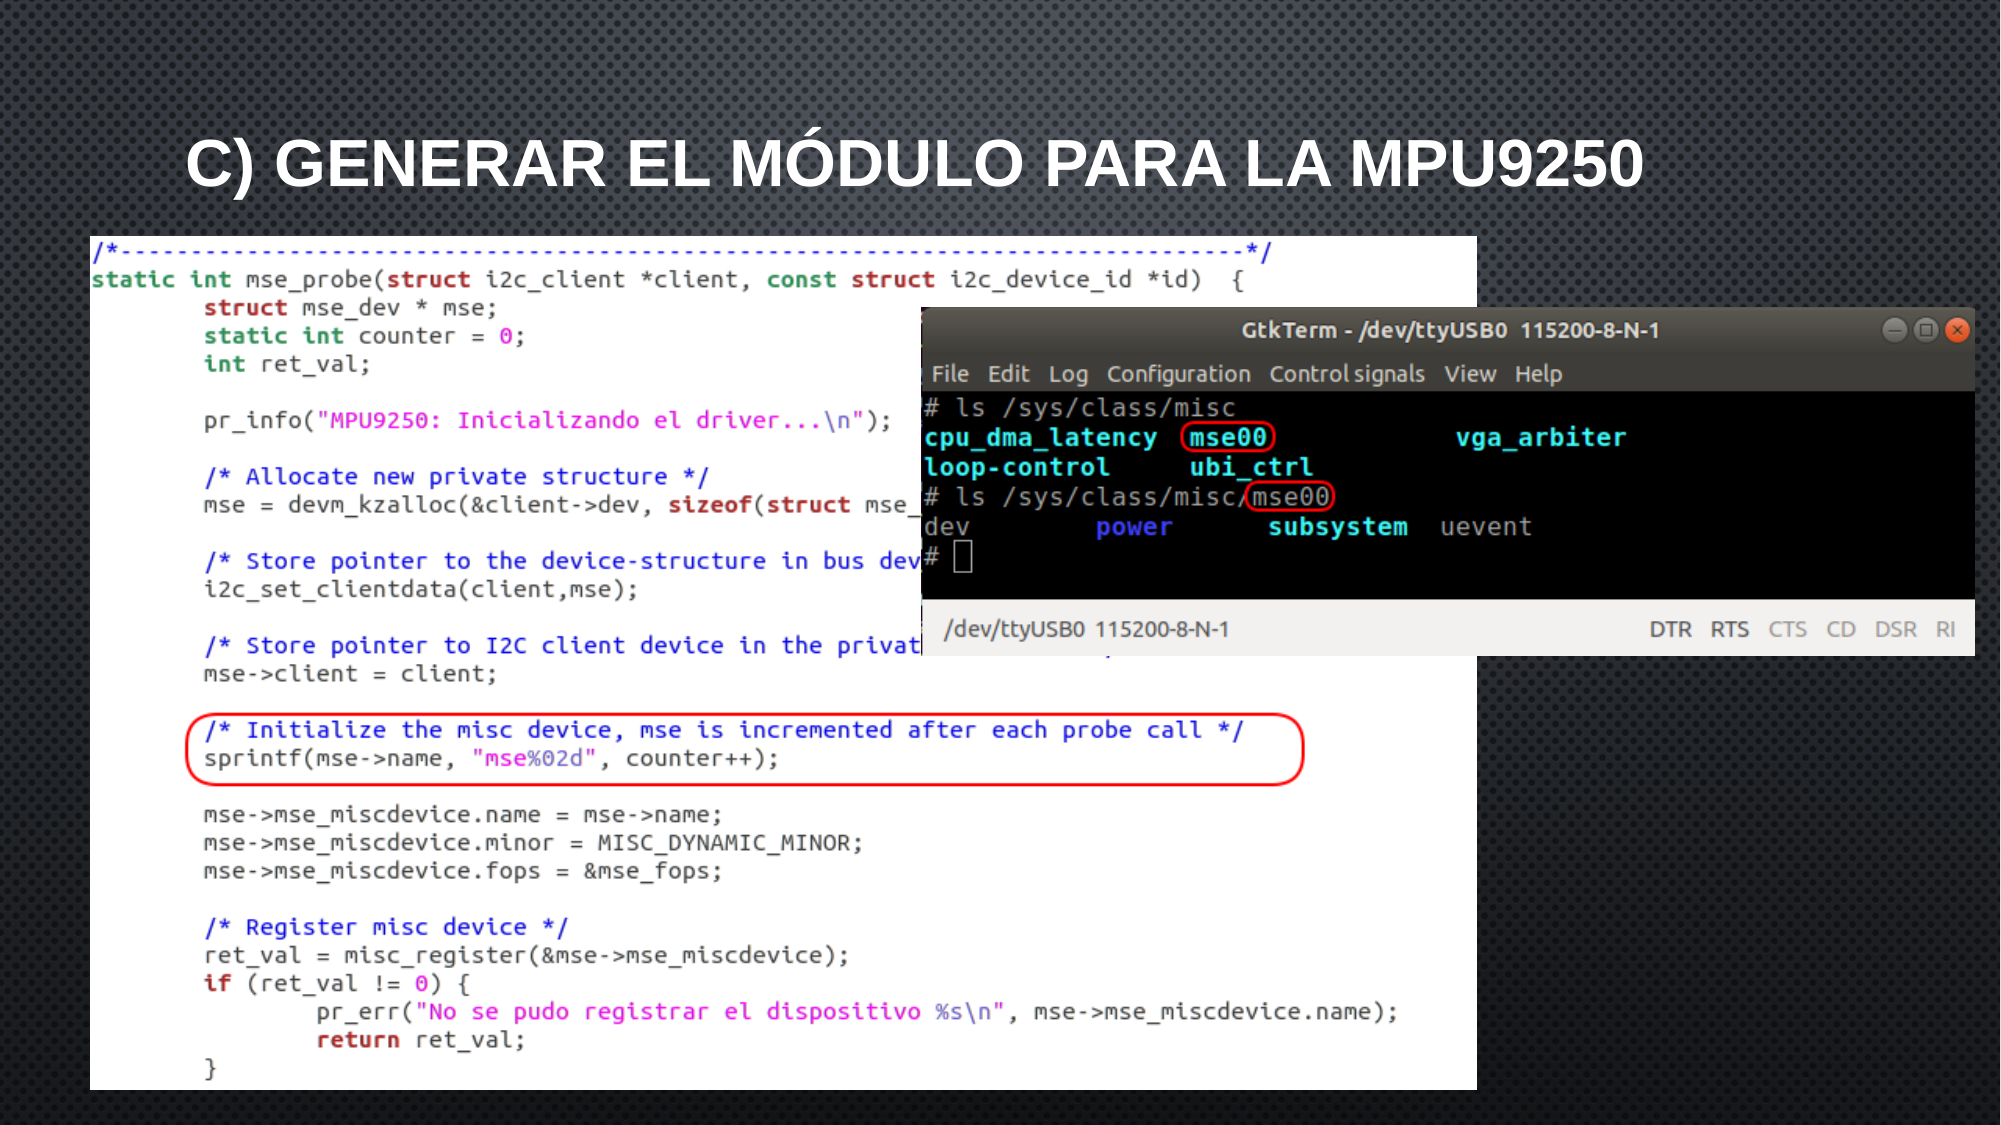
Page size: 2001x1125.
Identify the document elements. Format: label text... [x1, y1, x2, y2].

title C) Generar el módulo para la MPU9250 [170, 82, 1796, 237]
picture [0, 0, 2001, 1125]
